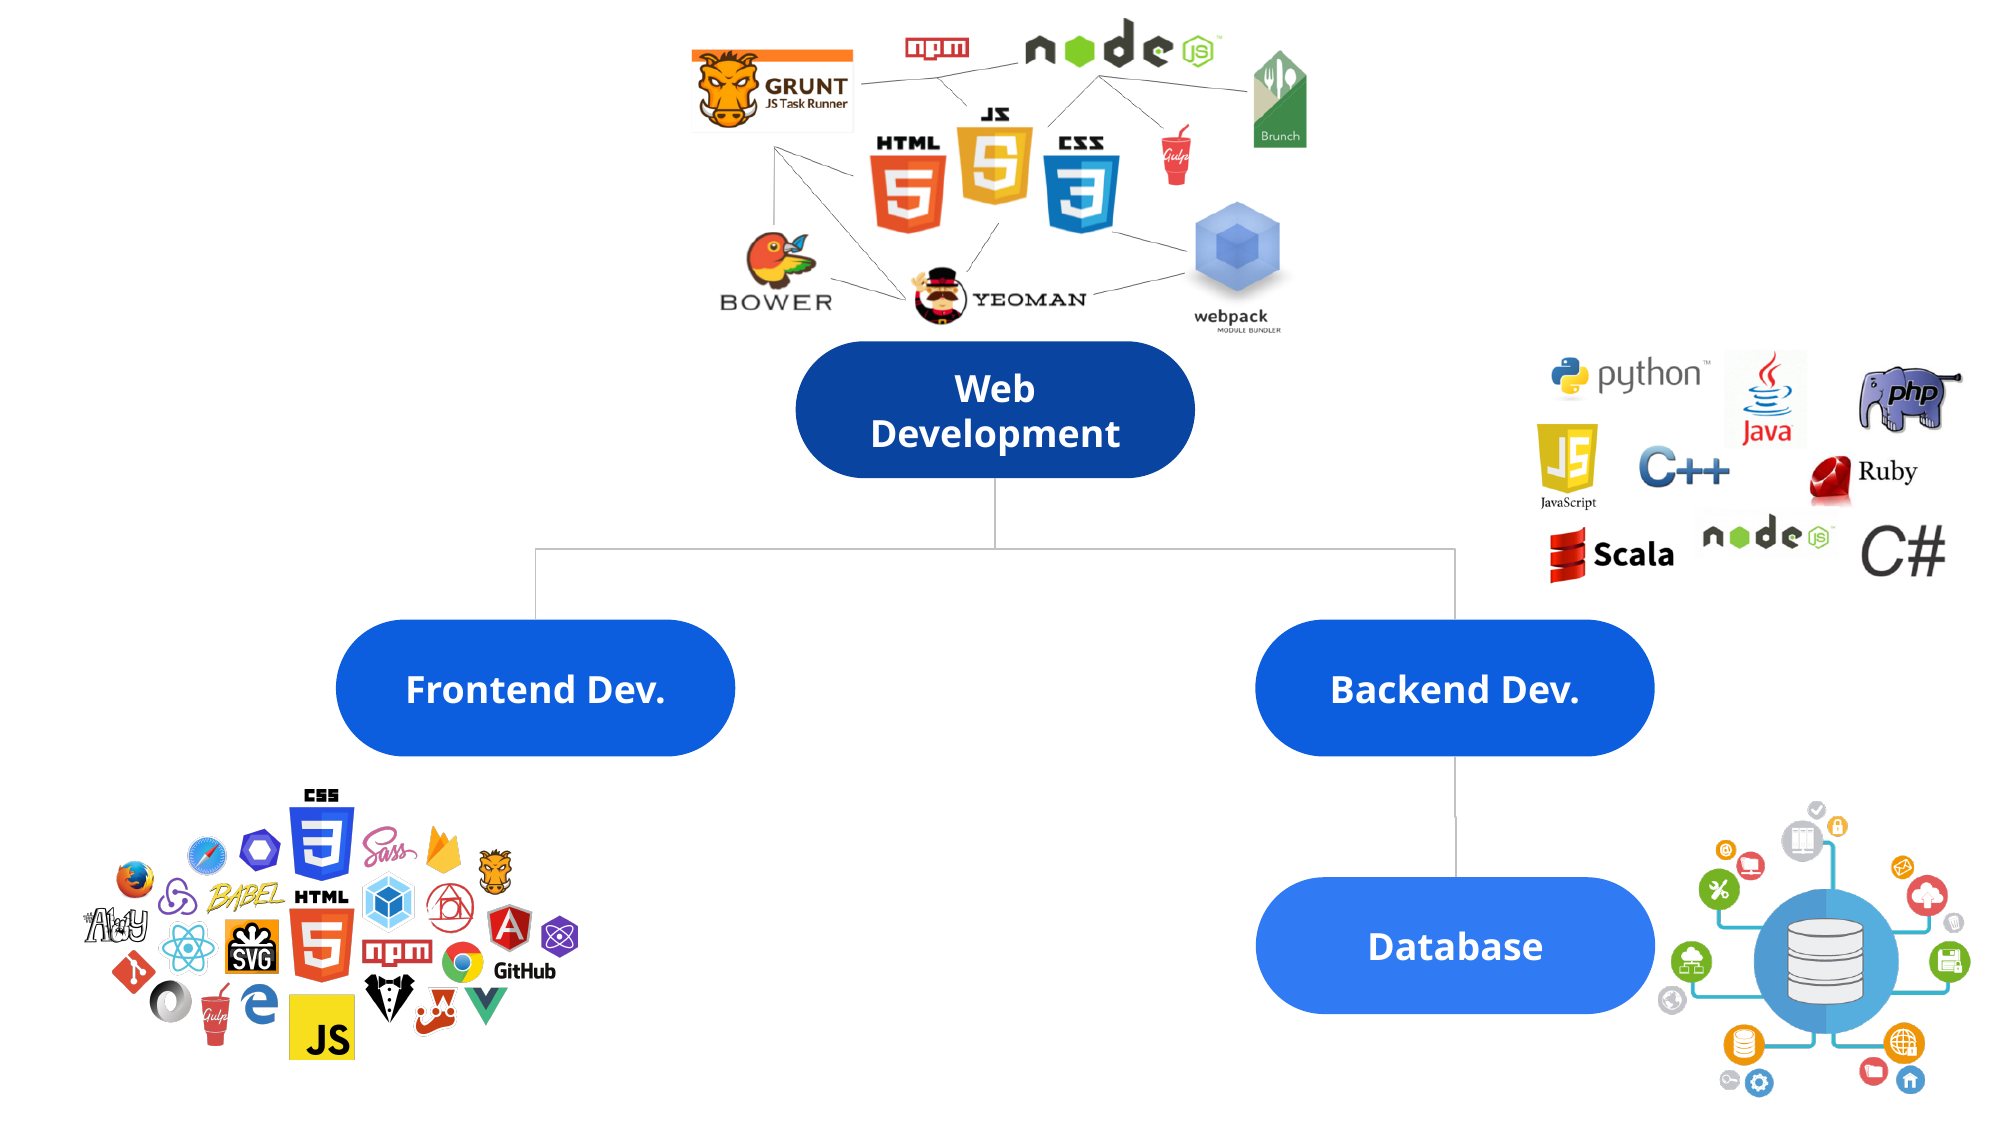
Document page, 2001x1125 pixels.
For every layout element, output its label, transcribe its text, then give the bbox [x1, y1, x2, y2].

text_box Web Development [795, 341, 1196, 479]
picture [1526, 341, 1986, 604]
text_box Database [1255, 877, 1646, 1015]
text_box Frontend Dev. [335, 619, 736, 757]
picture [680, 12, 1320, 338]
picture [1646, 789, 1986, 1111]
text_box Backend Dev. [1255, 619, 1655, 757]
picture [83, 789, 578, 1060]
